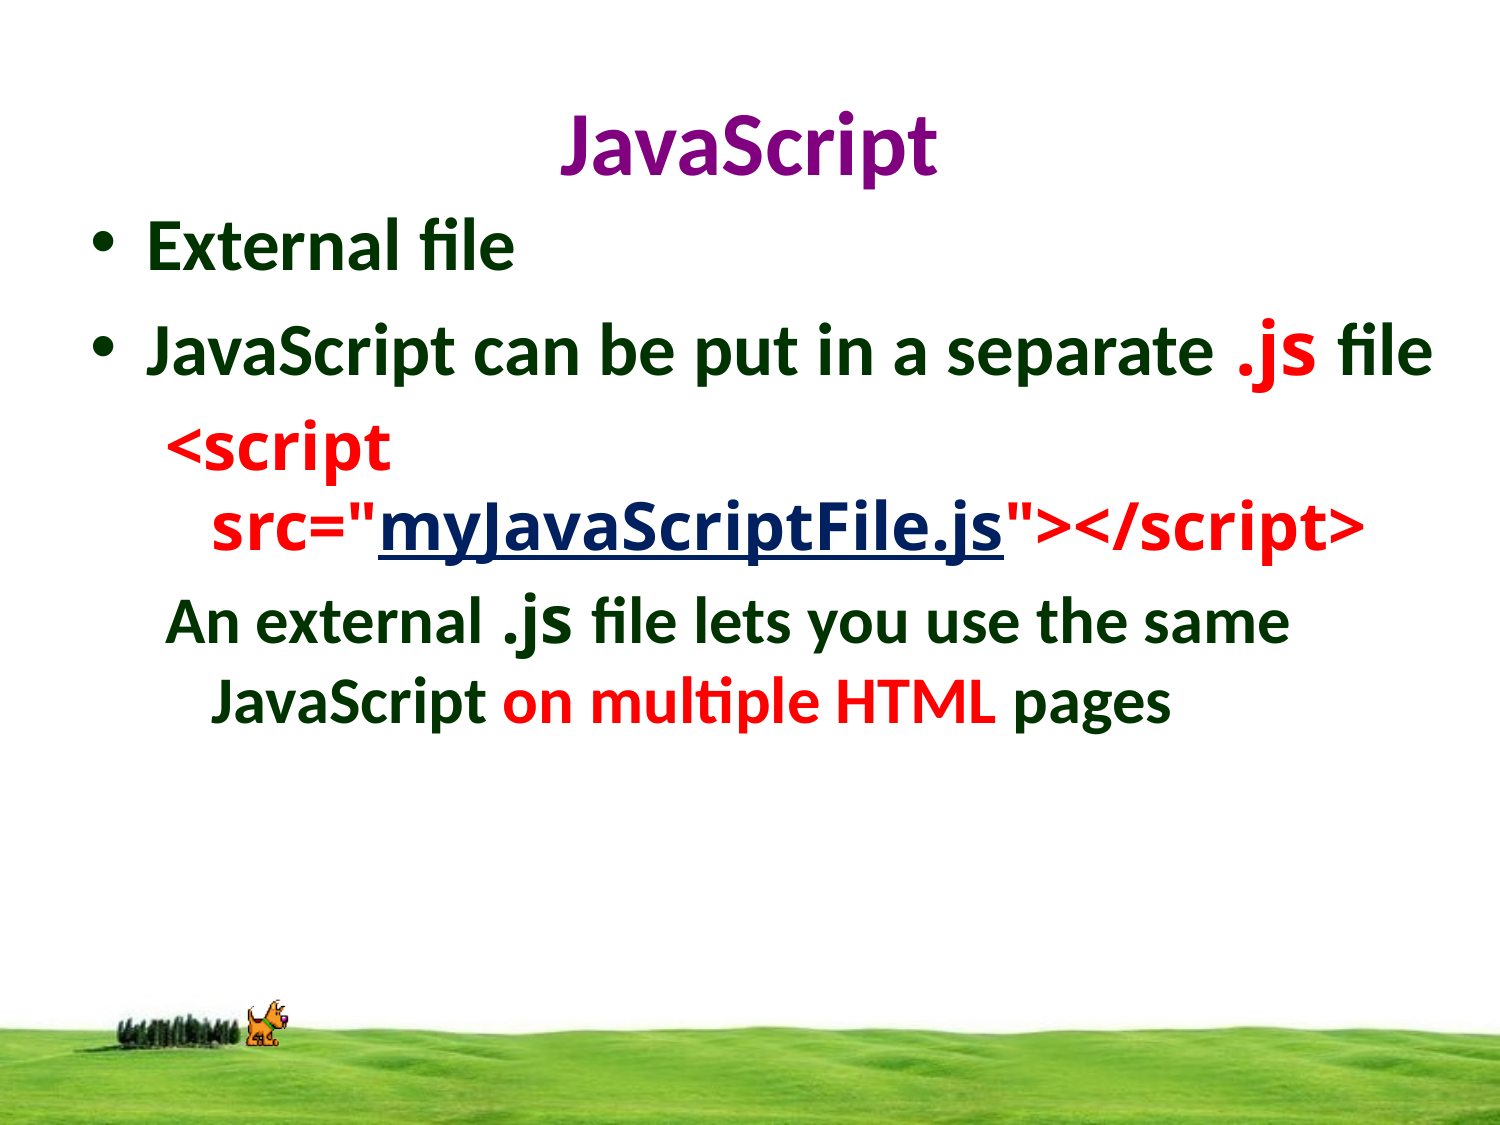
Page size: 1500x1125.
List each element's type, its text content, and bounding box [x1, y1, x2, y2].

picture [0, 995, 1500, 1125]
list External file JavaScript can be put in a separate .js file <script src="myJavaScriptFile.js"></script> An external .js file lets you use the same JavaScript on multiple HTML pages [75, 187, 1450, 975]
title JavaScript [75, 45, 1425, 187]
